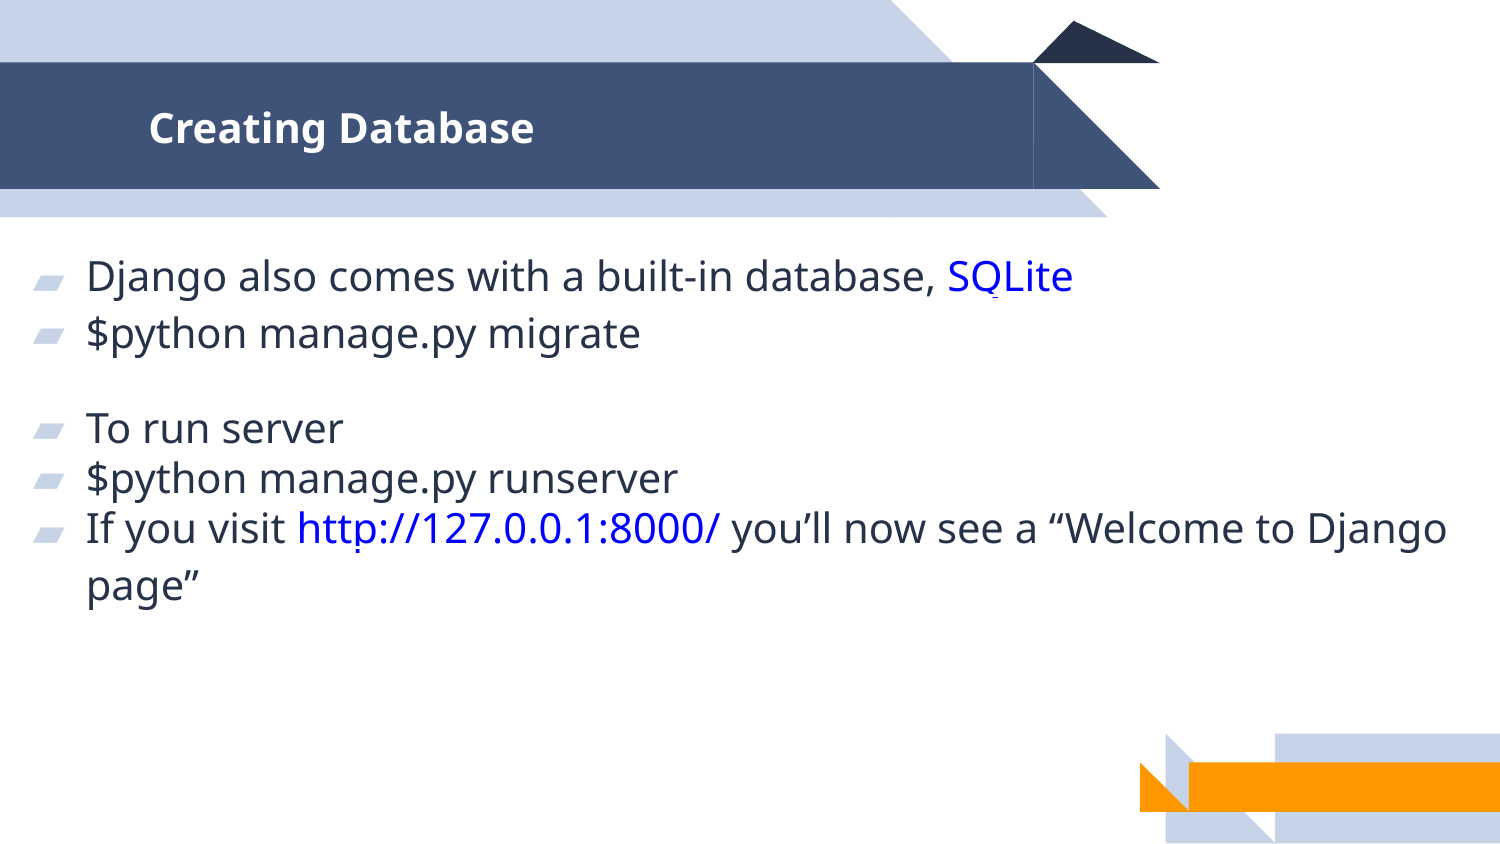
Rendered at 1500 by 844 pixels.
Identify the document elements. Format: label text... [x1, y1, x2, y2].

text_box Django also comes with a built-in database, SQLite $python manage.py migrate To run server $python manage.py runserver If you visit http://127.0.0.1:8000/ you’ll now see a “Welcome to Django page” [0, 234, 1475, 681]
text_box Creating Database [133, 64, 996, 190]
